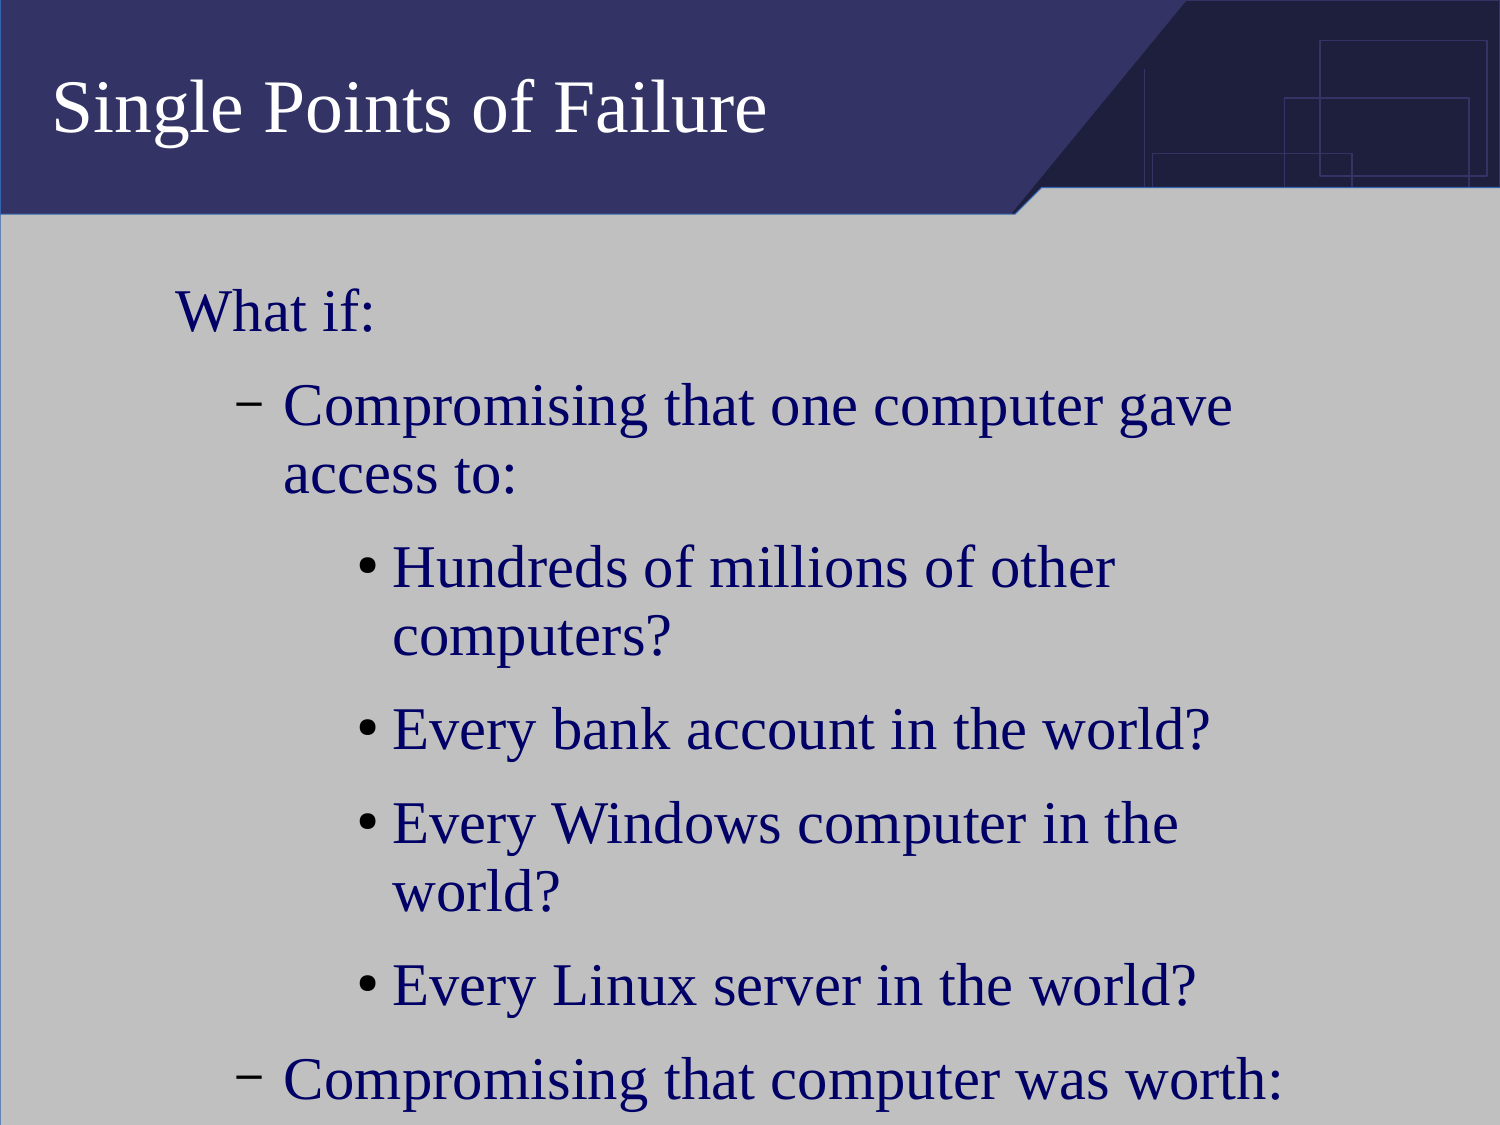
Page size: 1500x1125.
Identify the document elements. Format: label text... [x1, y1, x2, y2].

text_box What if: Compromising that one computer gave access to: Hundreds of millions of other computers? Every bank account in the world? Every Windows computer in the world? Every Linux server in the world? Compromising that computer was worth: $100k USD? (Market price of remote 0day) $100M USD? (Censorship budget of Iran/yr) $4B USD? (Bitcoin market cap) [90, 270, 1366, 1125]
text_box Single Points of Failure [0, 57, 1276, 157]
